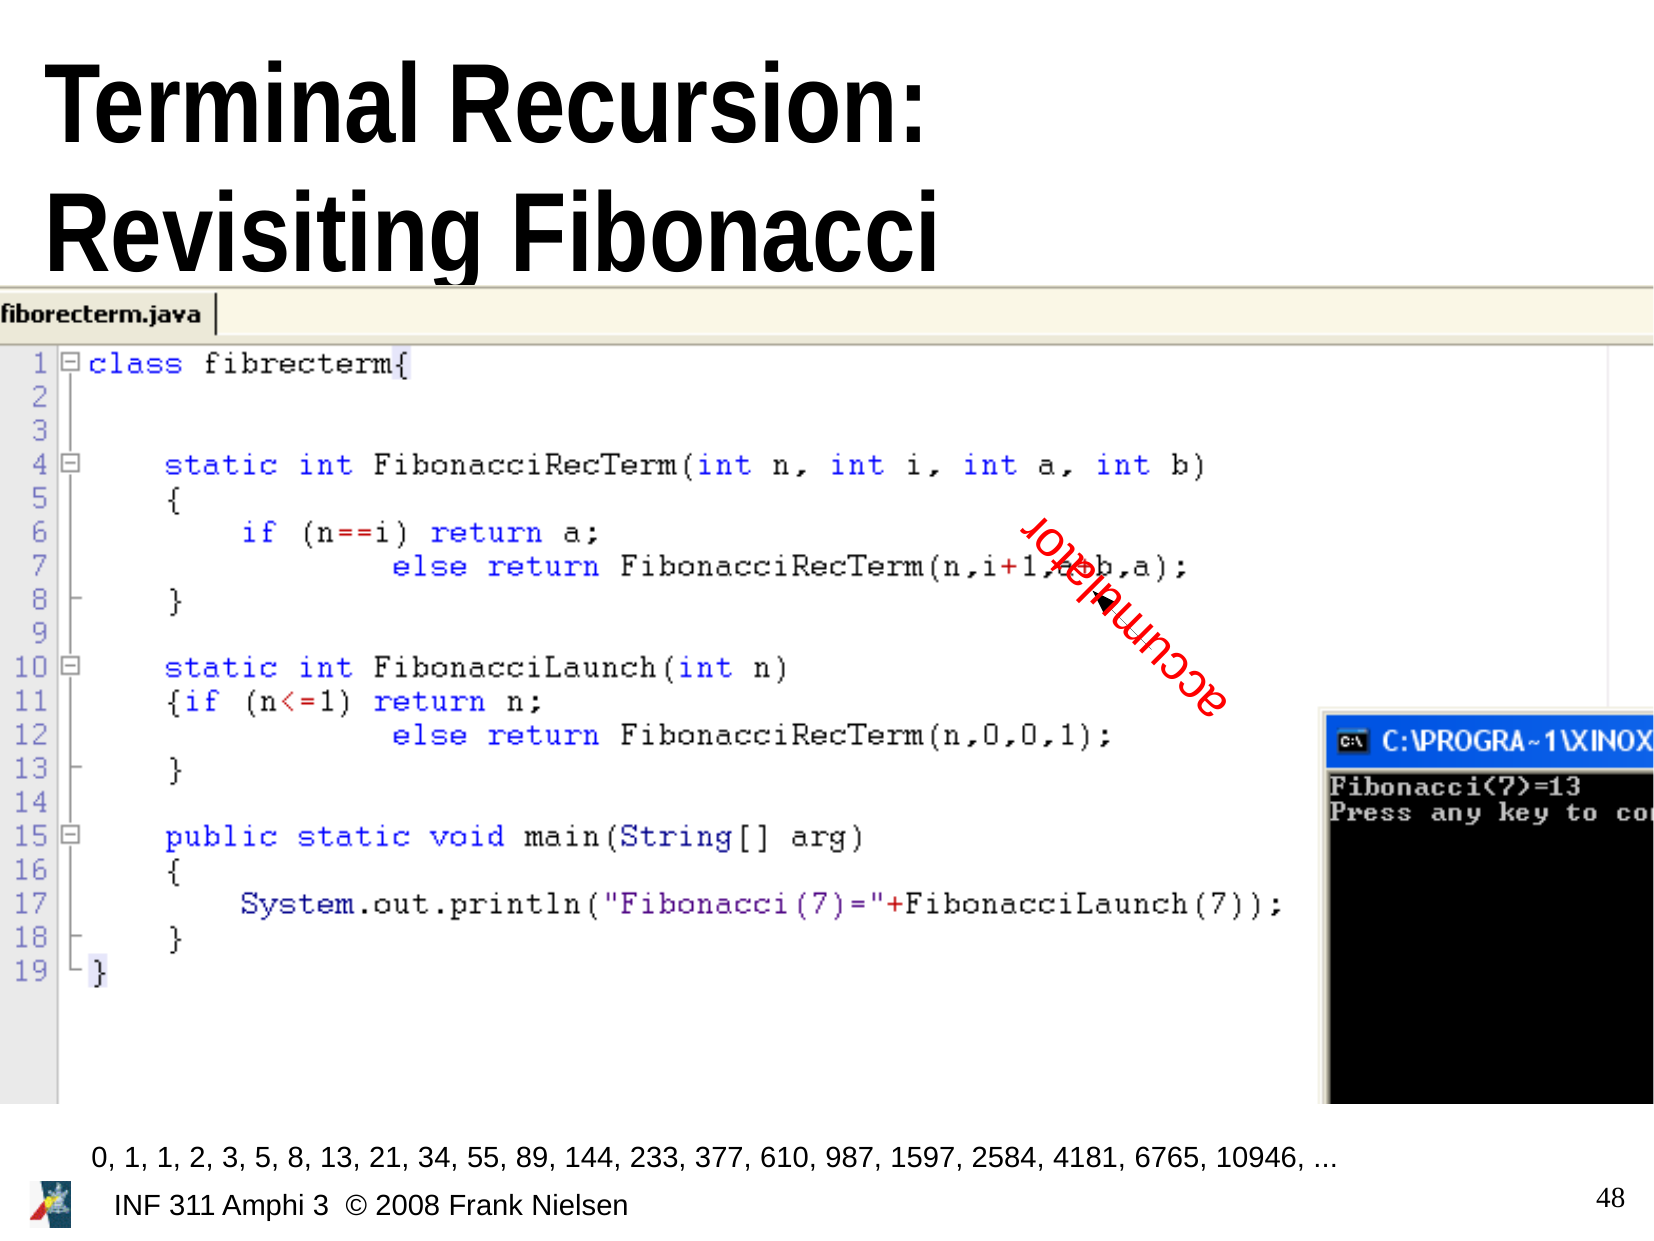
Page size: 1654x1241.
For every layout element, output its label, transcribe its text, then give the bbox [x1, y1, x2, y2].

picture [29, 1181, 71, 1228]
text_box Terminal Recursion: Revisiting Fibonacci [29, 29, 982, 285]
picture [0, 285, 1654, 1104]
text_box 0, 1, 1, 2, 3, 5, 8, 13, 21, 34, 55, 89, 144, 233, 377, 610, 987, 1597, 2584, 4181, 6765, 10946, ... [76, 1133, 1356, 1182]
